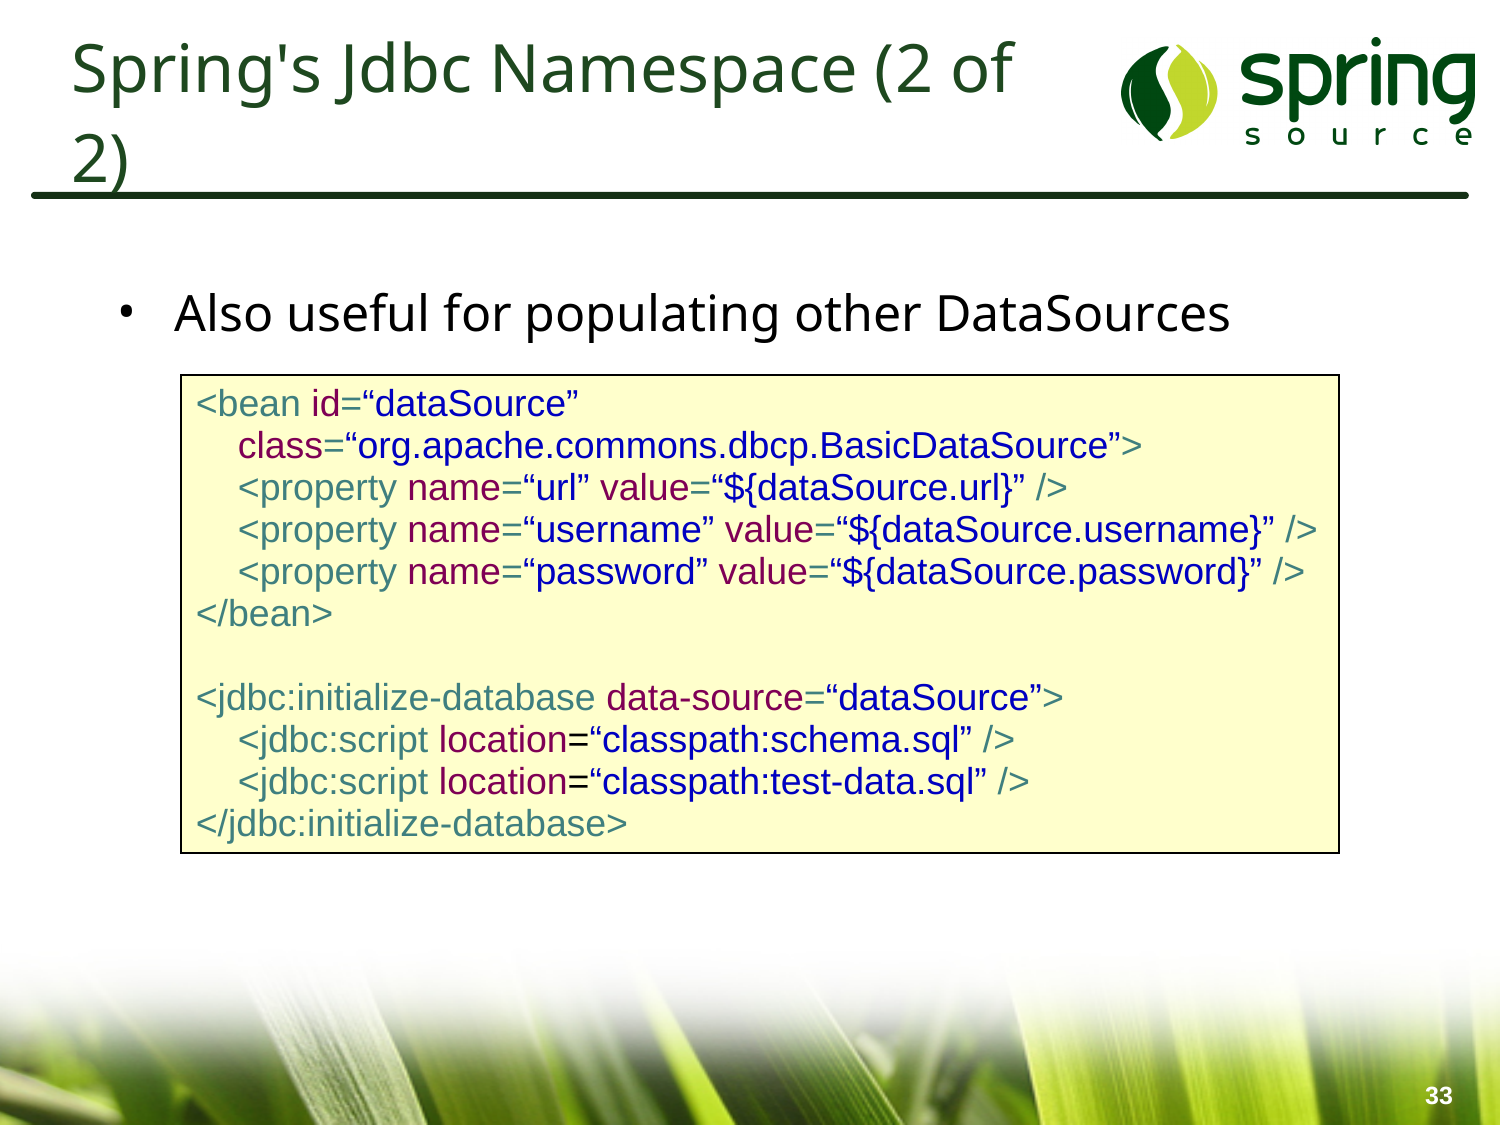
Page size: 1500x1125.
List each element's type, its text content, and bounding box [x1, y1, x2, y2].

picture [0, 944, 1500, 1125]
text_box <bean id=“dataSource” class=“org.apache.commons.dbcp.BasicDataSource”> <property name=“url” value=“${dataSource.url}” /> <property name=“username” value=“${dataSource.username}” /> <property name=“password” value=“${dataSource.password}” /> </bean> <jdbc:initialize-database data-source=“dataSource”> <jdbc:script location=“classpath:schema.sql” /> <jdbc:script location=“classpath:test-data.sql” /> </jdbc:initialize-database> [181, 388, 1340, 853]
title Spring's Jdbc Namespace (2 of 2) [56, 13, 1089, 191]
picture [1121, 37, 1475, 145]
list Also useful for populating other DataSources [103, 275, 1394, 388]
